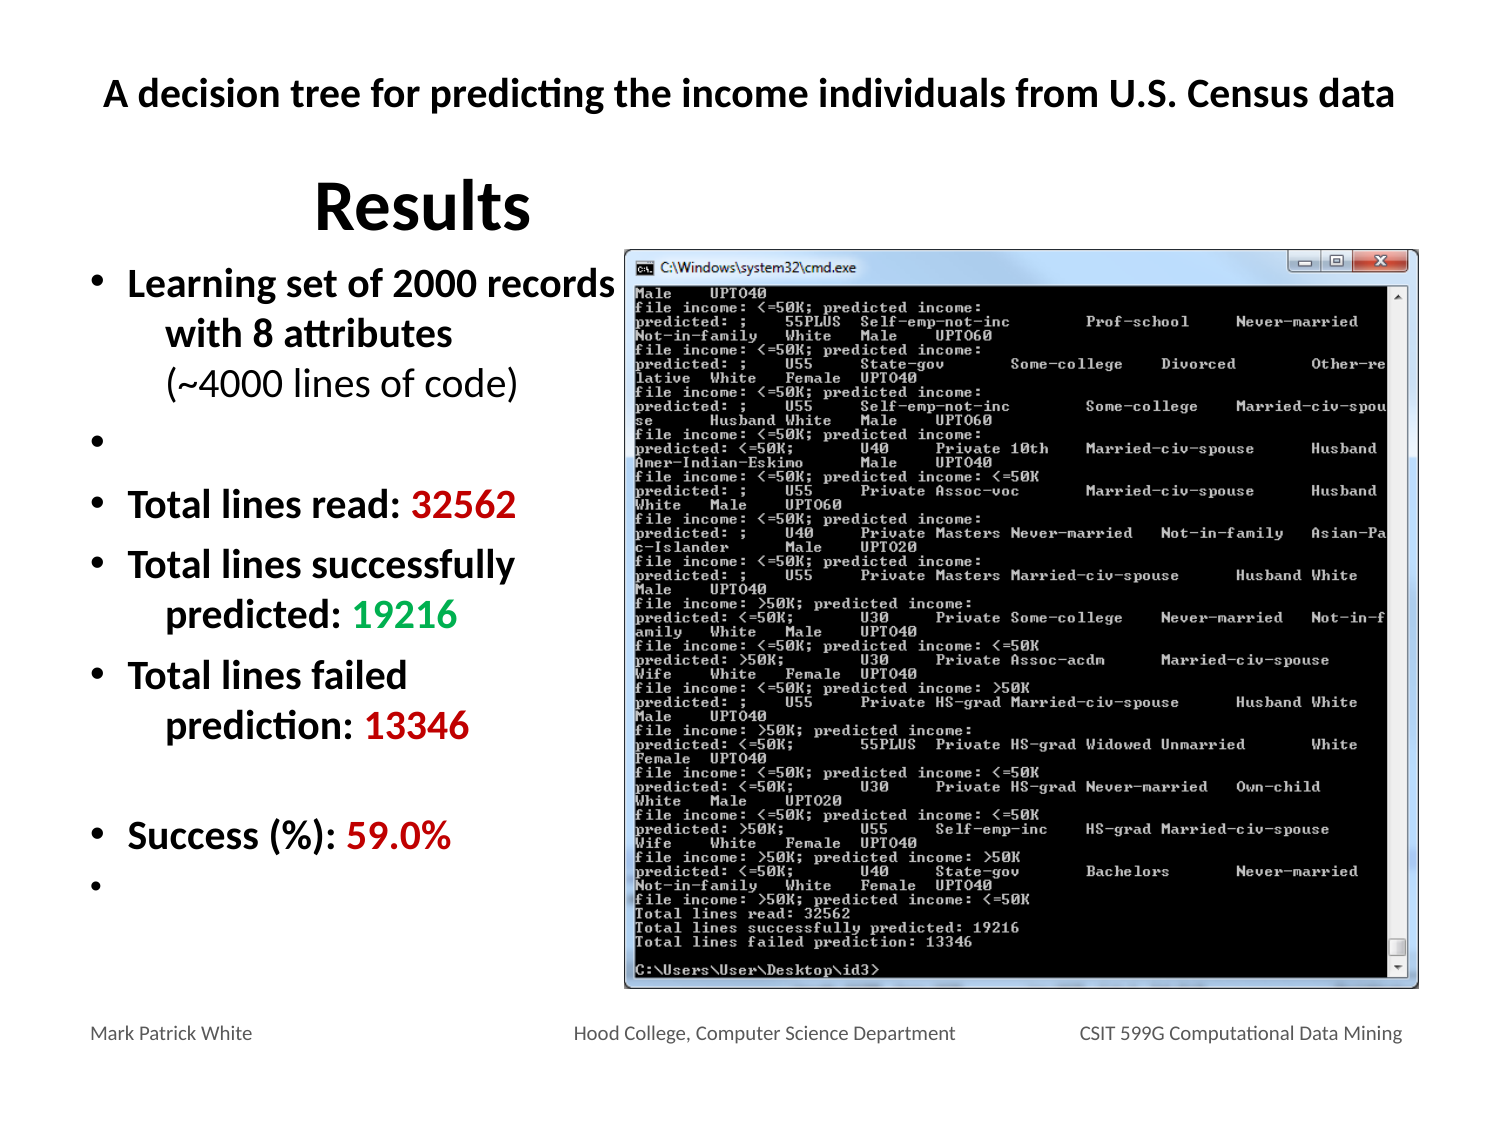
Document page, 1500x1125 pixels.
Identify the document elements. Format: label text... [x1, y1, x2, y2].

title A decision tree for predicting the income individuals from U.S. Census data [75, 45, 1426, 138]
picture [624, 249, 1419, 989]
text_box Mark Patrick White Hood College, Computer Science Department CSIT 599G Computational Data Mining [75, 1012, 1426, 1053]
list Results Learning set of 2000 records with 8 attributes (~4000 lines of code) Total lines read: 32562 Total lines successfully predicted: 19216 Total lines failed prediction: 13346 Success (%): 59.0% [75, 149, 1426, 951]
